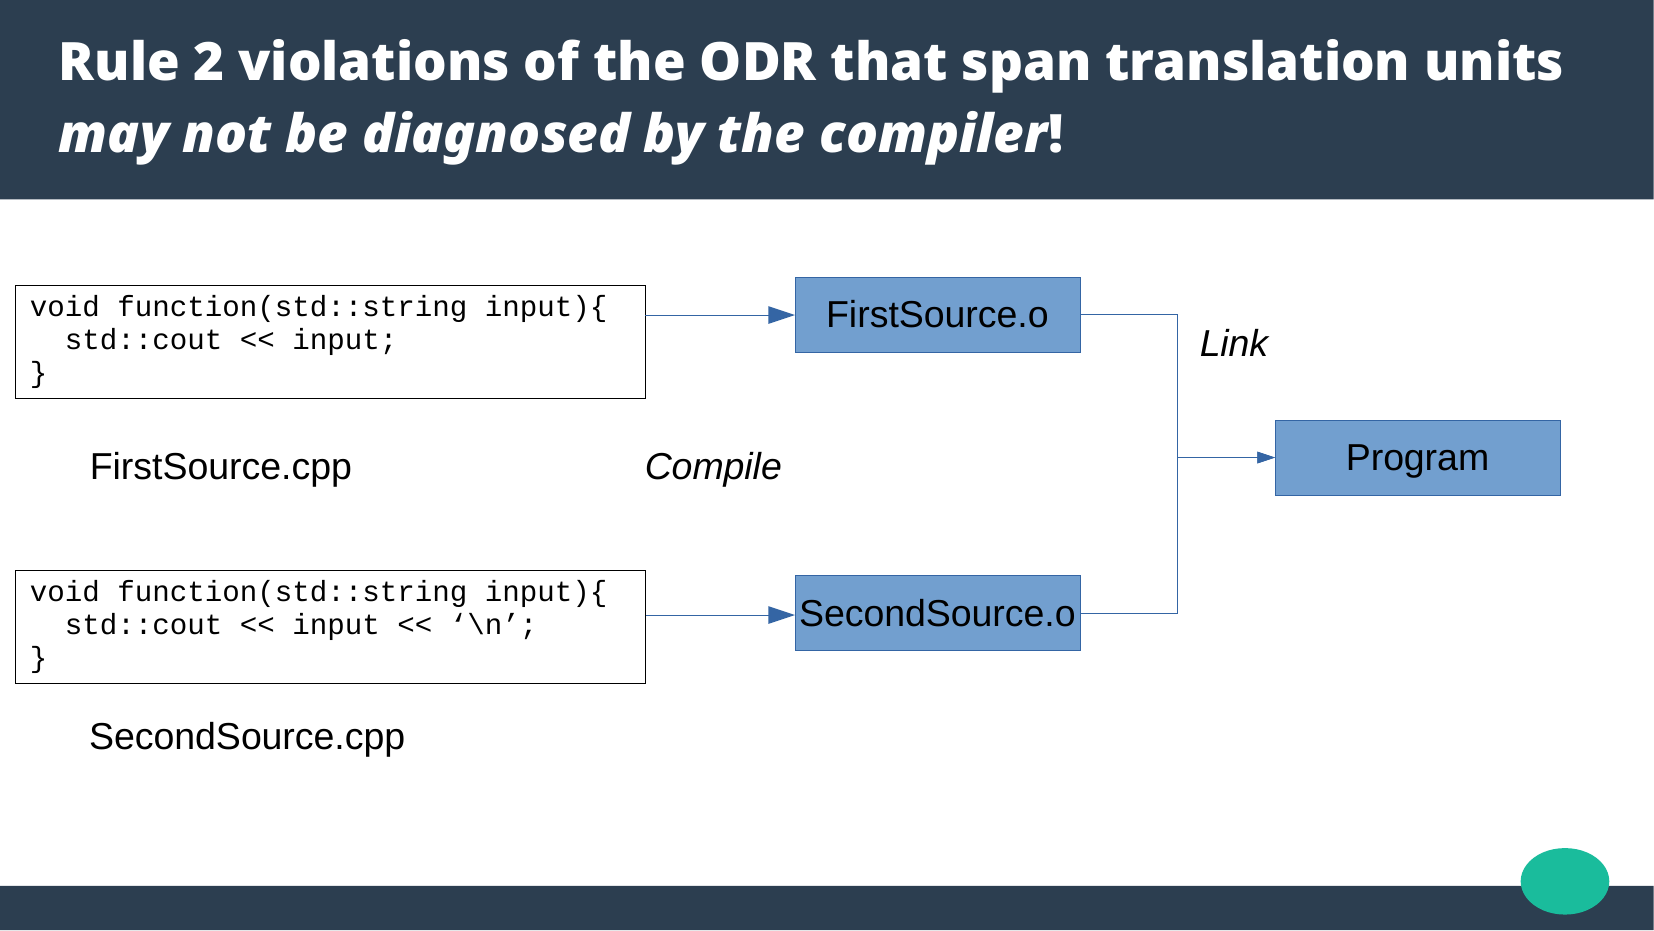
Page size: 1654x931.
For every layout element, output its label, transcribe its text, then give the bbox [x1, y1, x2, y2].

text_box Program [1275, 420, 1561, 496]
text_box void function(std::string input){ std::cout << input; } [15, 285, 646, 399]
text_box FirstSource.o [795, 277, 1081, 353]
text_box SecondSource.o [795, 575, 1081, 651]
text_box FirstSource.cpp [75, 438, 367, 496]
text_box SecondSource.cpp [74, 708, 421, 766]
title Rule 2 violations of the ODR that span translation units may not be diagnosed by the compiler! [59, 37, 1595, 156]
text_box Compile [630, 438, 797, 496]
text_box void function(std::string input){ std::cout << input << ‘\n’; } [15, 570, 646, 684]
text_box Link [1185, 314, 1284, 372]
